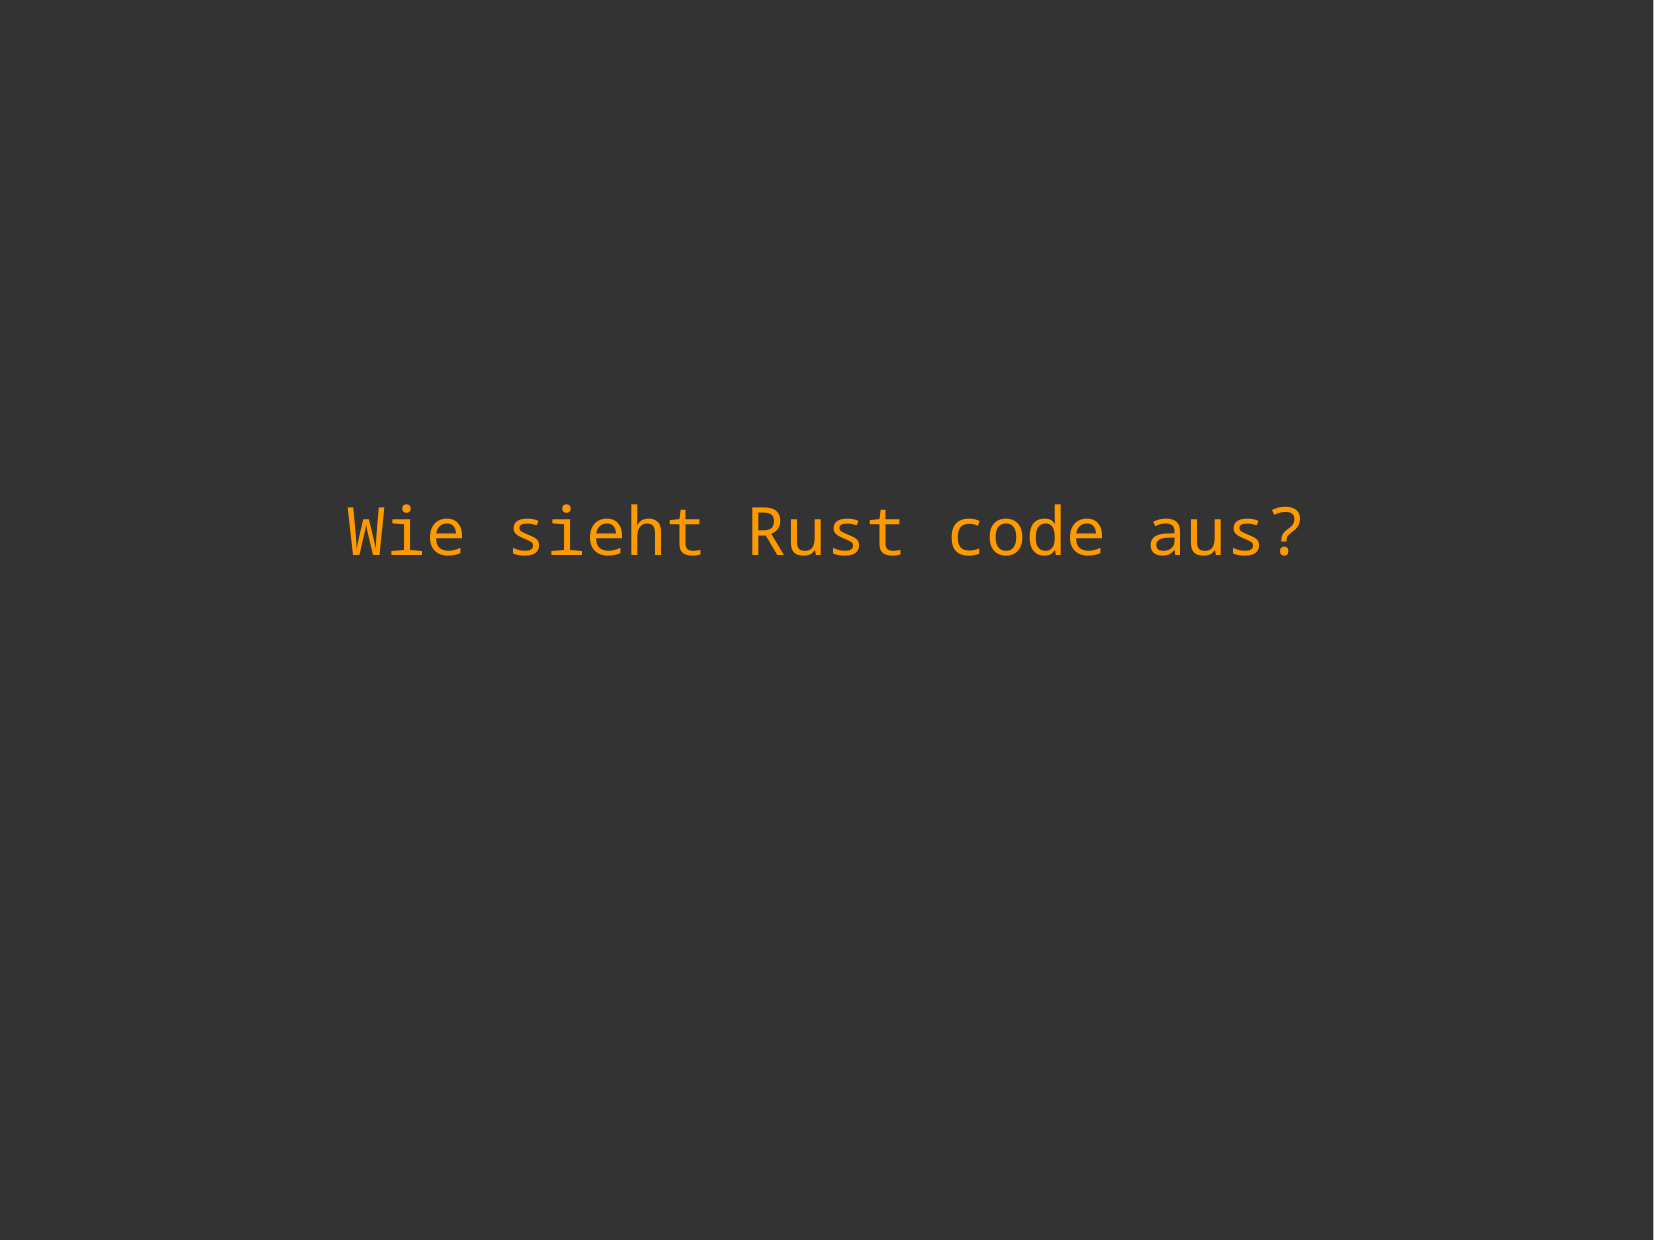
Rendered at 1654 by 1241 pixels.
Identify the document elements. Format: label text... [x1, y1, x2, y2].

subtitle Wie sieht Rust code aus? [82, 49, 1571, 1010]
